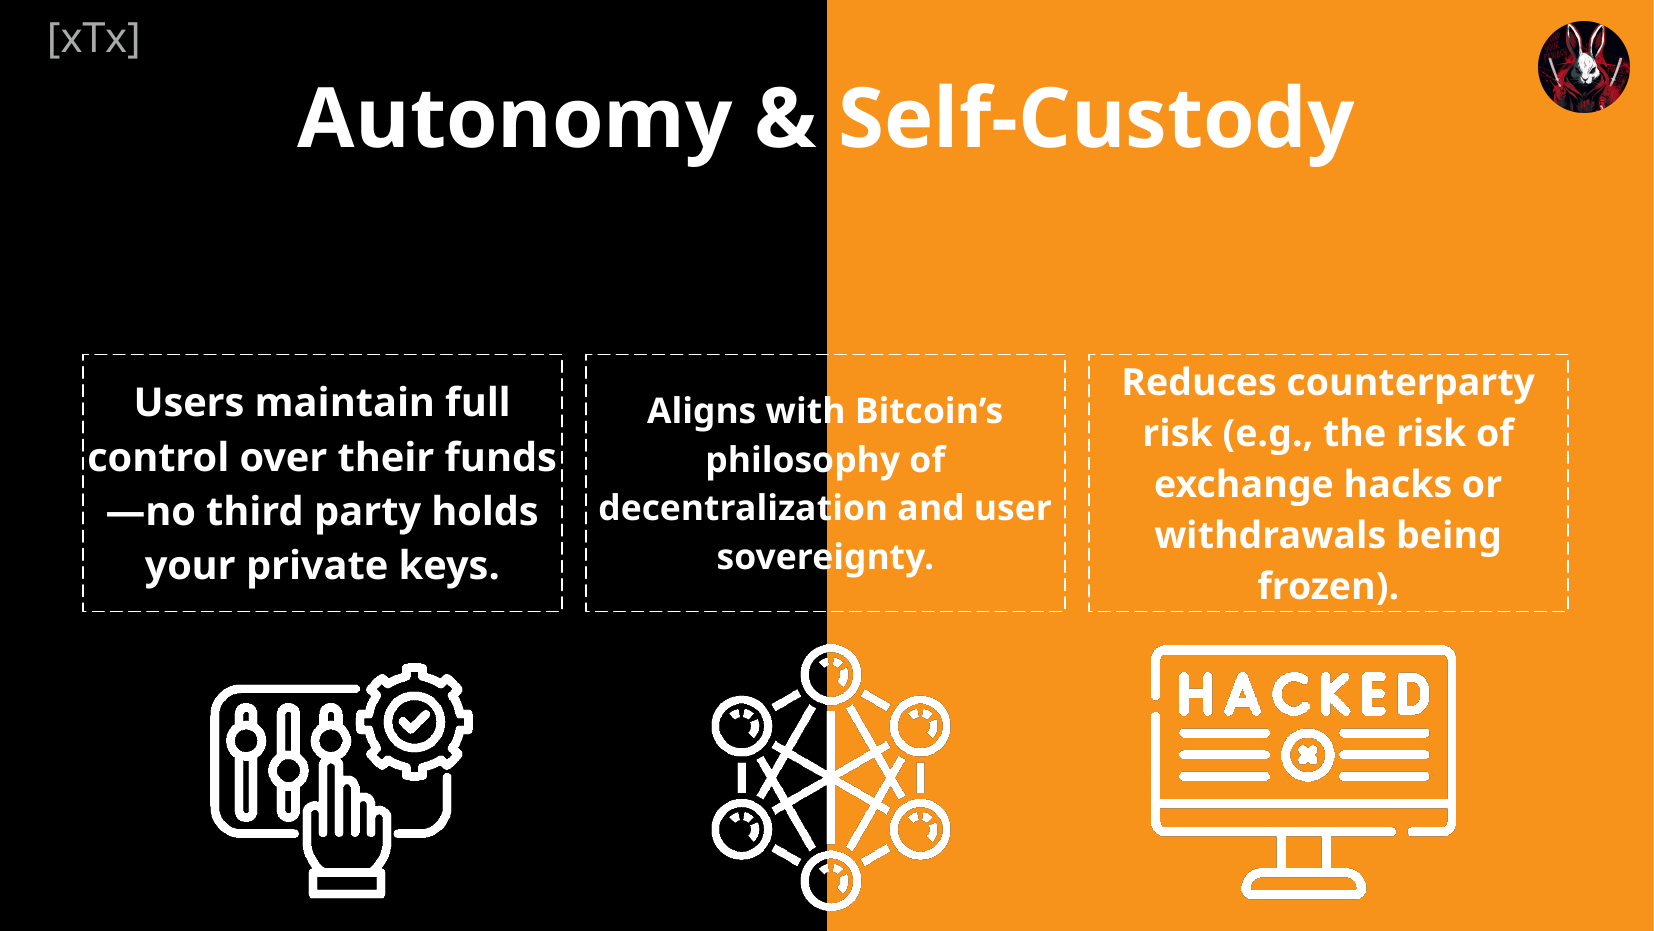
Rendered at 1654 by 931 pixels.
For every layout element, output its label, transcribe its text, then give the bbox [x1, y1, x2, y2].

title Autonomy & Self-Custody [82, 37, 1571, 193]
list Users maintain full control over their funds—no third party holds your private keys. [82, 354, 562, 612]
list Aligns with Bitcoin’s philosophy of decentralization and user sovereignty. [585, 354, 1065, 612]
text_box [xTx] [0, 0, 188, 76]
list Reduces counterparty risk (e.g., the risk of exchange hacks or withdrawals being frozen). [1088, 354, 1569, 612]
picture [0, 0, 1654, 931]
